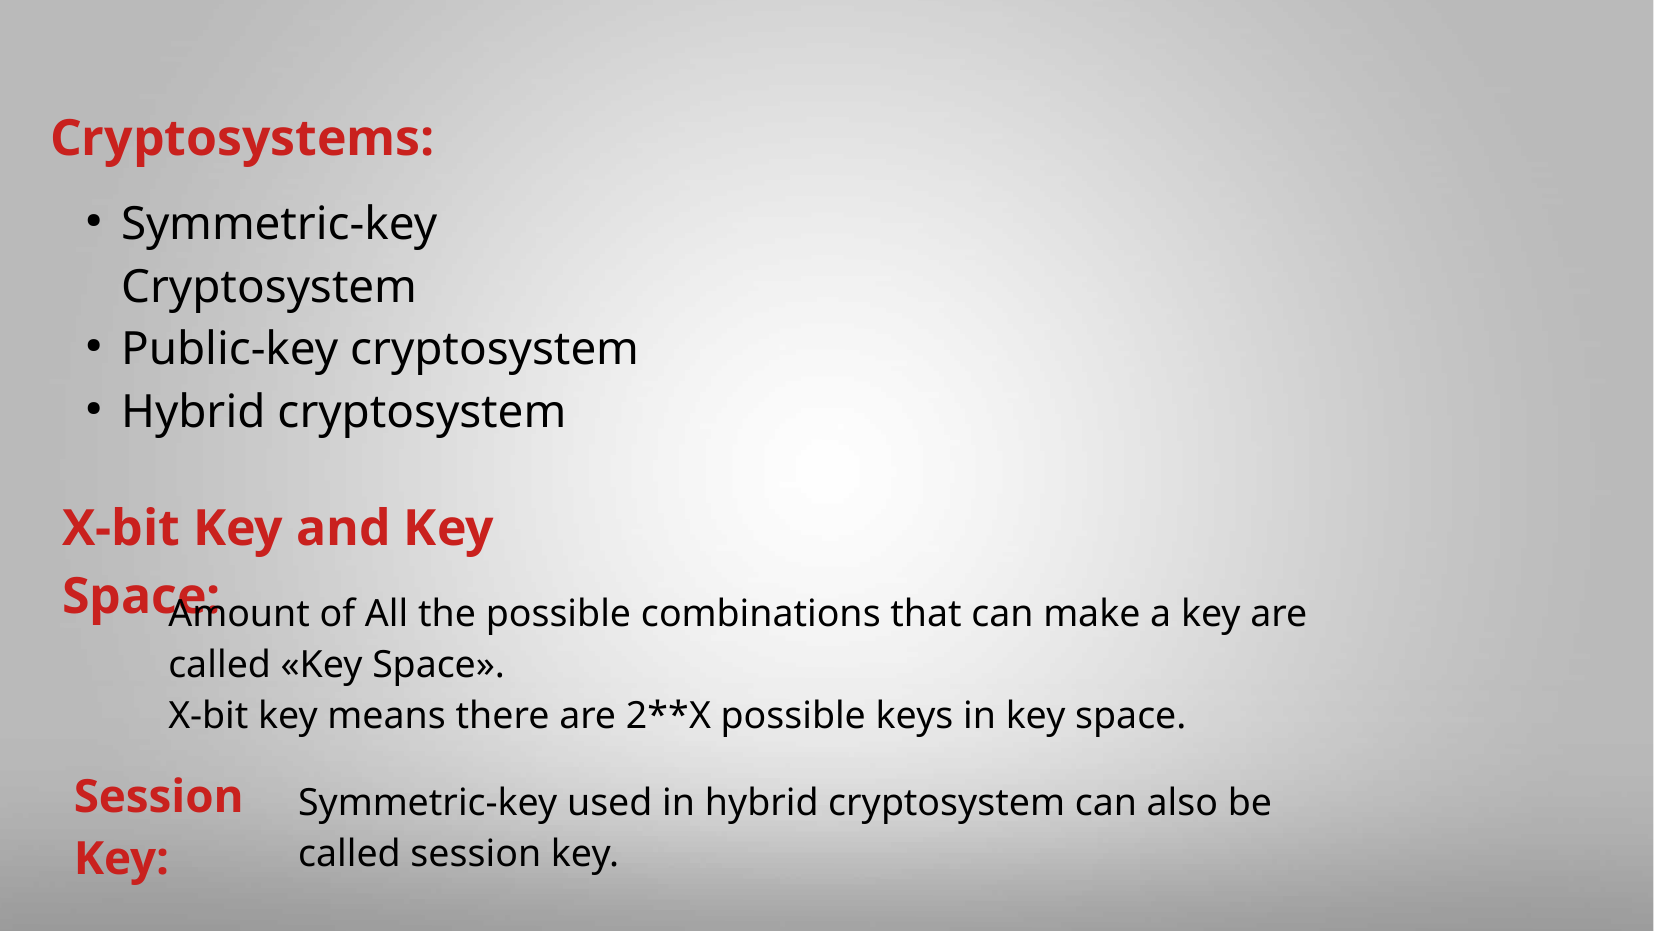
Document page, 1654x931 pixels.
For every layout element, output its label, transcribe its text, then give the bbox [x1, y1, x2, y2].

text_box Amount of All the possible combinations that can make a key are called «Key Space». X-bit key means there are 2**X possible keys in key space. [153, 578, 1430, 678]
text_box Session Key: [59, 755, 343, 823]
text_box Symmetric-key used in hybrid cryptosystem can also be called session key. [283, 767, 1335, 839]
text_box X-bit Key and Key Space: [47, 484, 532, 612]
text_box Cryptosystems: [35, 94, 473, 166]
picture [0, 0, 1654, 931]
text_box Symmetric-key Cryptosystem Public-key cryptosystem Hybrid cryptosystem [70, 183, 733, 438]
